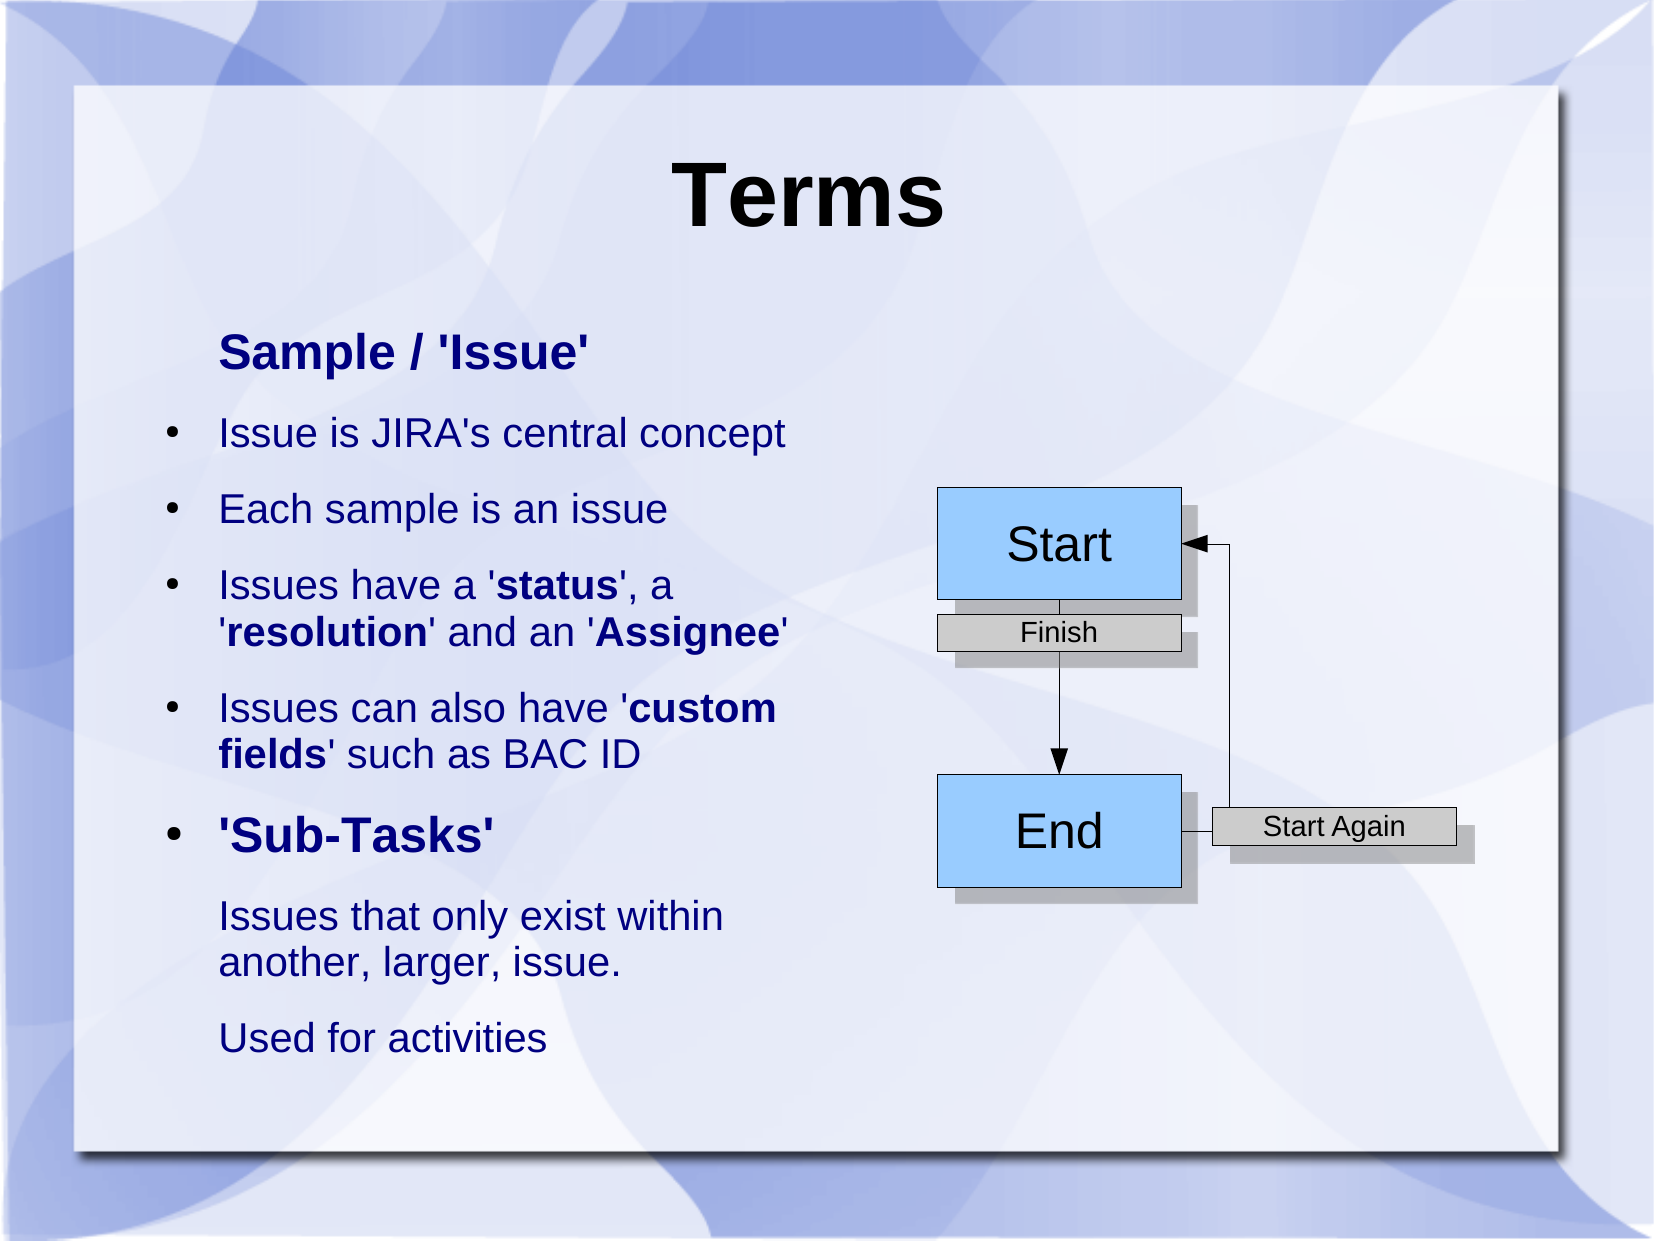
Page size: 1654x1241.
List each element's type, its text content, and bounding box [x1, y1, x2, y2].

list Sample / 'Issue' Issue is JIRA's central concept Each sample is an issue Issues have a 'status', a 'resolution' and an 'Assignee' Issues can also have 'custom fields' such as BAC ID 'Sub-Tasks' Issues that only exist within another, larger, issue. Used for activities [147, 324, 811, 1063]
text_box Start Again [1212, 807, 1457, 846]
text_box Finish [937, 614, 1182, 652]
picture [0, 0, 1654, 1241]
title Terms [82, 90, 1536, 298]
text_box Start [937, 487, 1182, 600]
text_box End [937, 774, 1182, 888]
